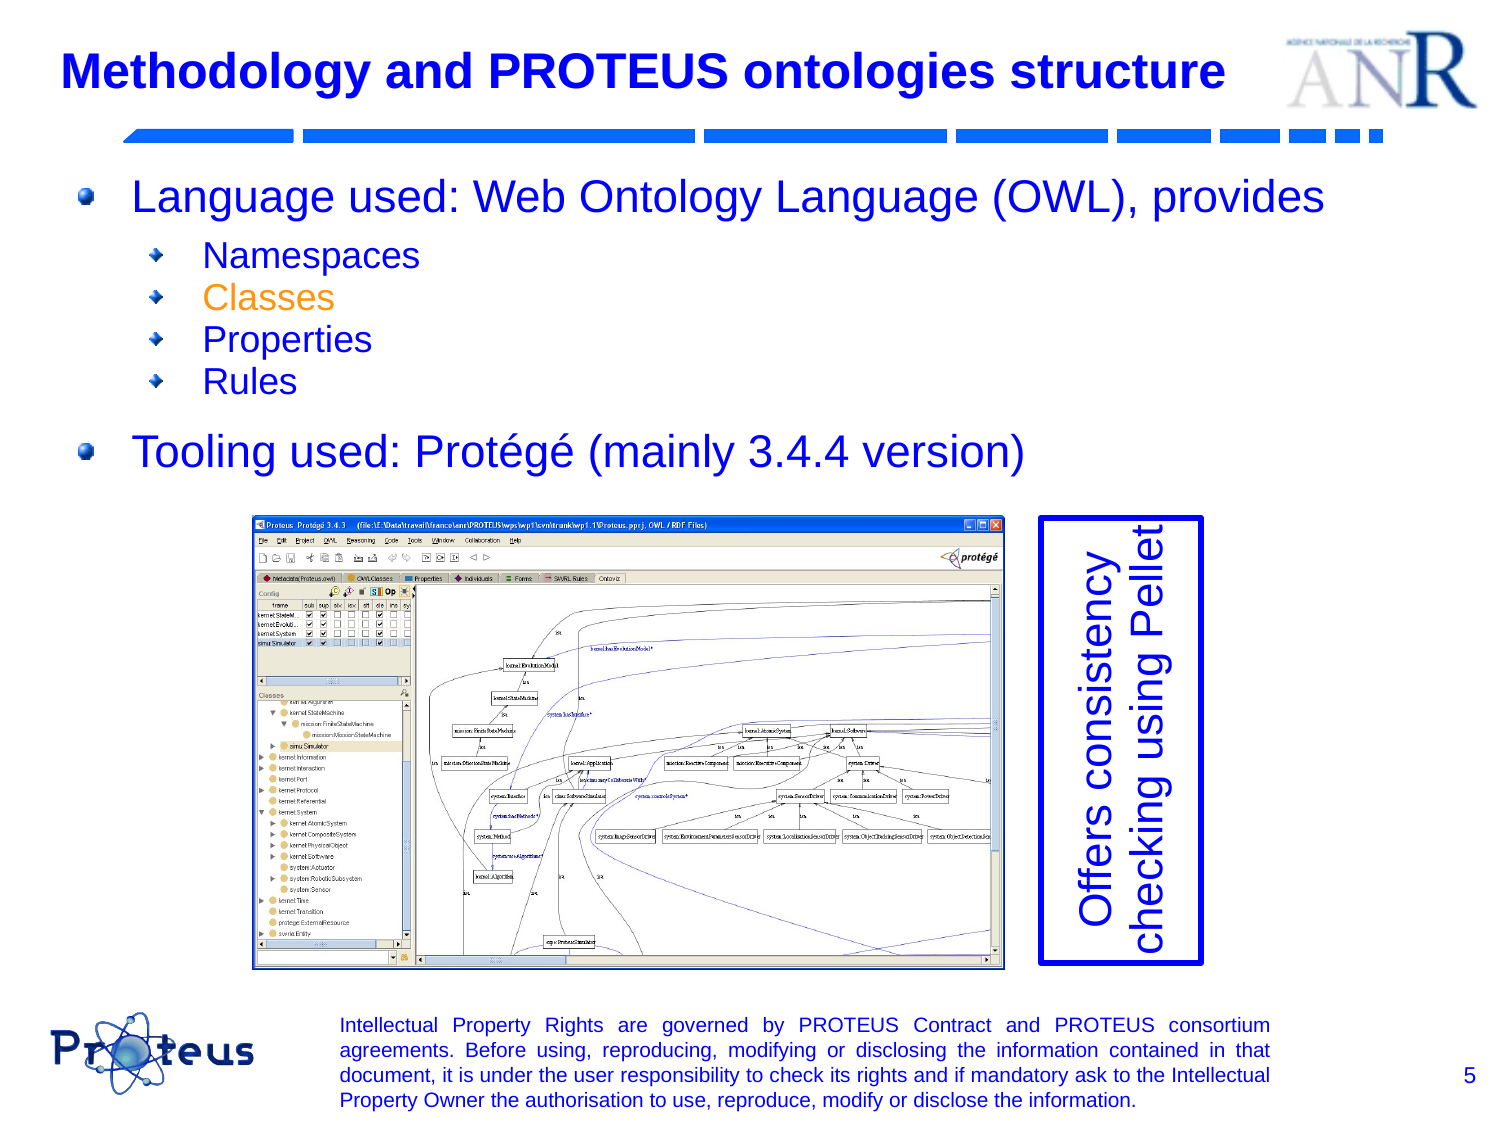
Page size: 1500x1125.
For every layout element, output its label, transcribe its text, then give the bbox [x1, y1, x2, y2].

picture [35, 1003, 272, 1101]
picture [1281, 27, 1484, 115]
list Language used: Web Ontology Language (OWL), provides Namespaces Classes Properties Rules Tooling used: Protégé (mainly 3.4.4 version) [60, 171, 1482, 478]
title Methodology and PROTEUS ontologies structure [23, 11, 1264, 130]
text_box Offers consistency checking using Pellet [1040, 517, 1201, 963]
picture [252, 515, 1005, 970]
